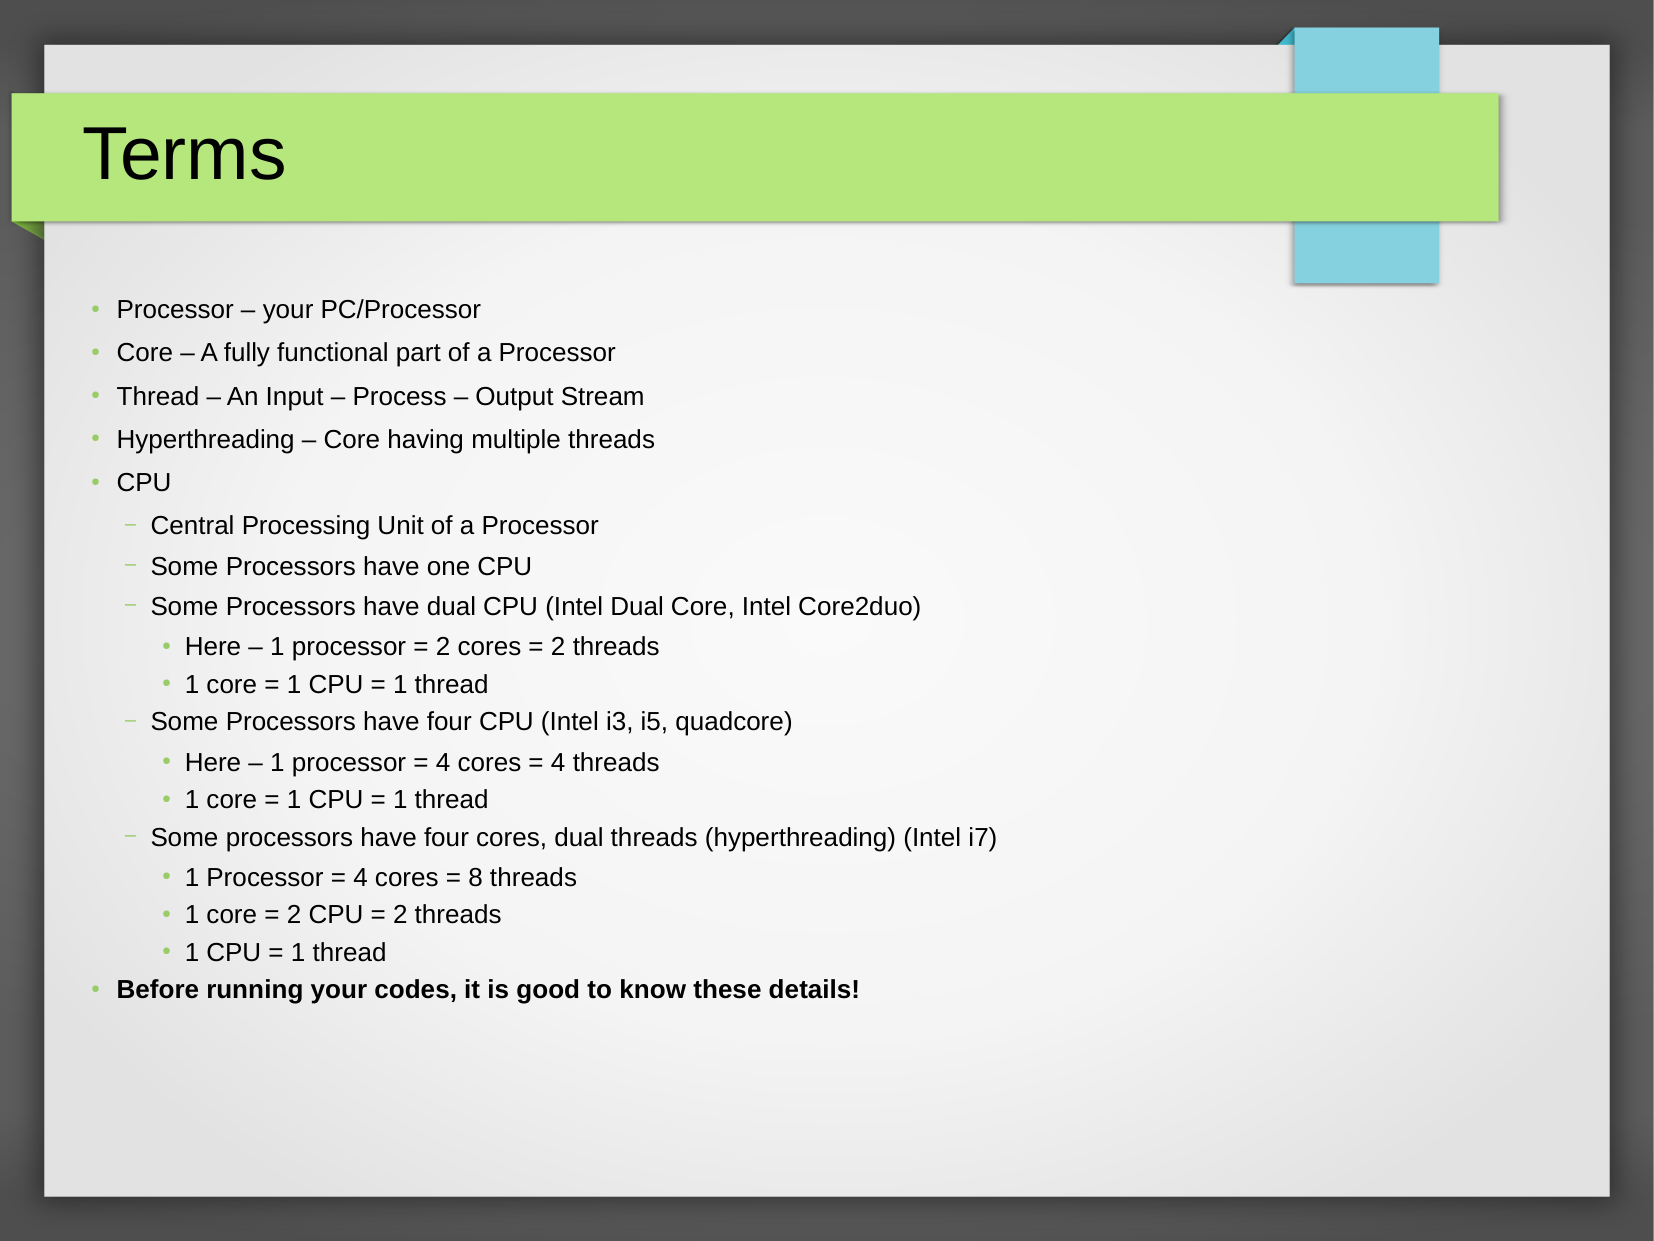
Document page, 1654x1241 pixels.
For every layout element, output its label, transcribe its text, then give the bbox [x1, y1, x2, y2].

title Terms [82, 94, 1264, 213]
picture [0, 0, 1654, 1241]
list Processor – your PC/Processor Core – A fully functional part of a Processor Thread – An Input – Process – Output Stream Hyperthreading – Core having multiple threads CPU Central Processing Unit of a Processor Some Processors have one CPU Some Processors have dual CPU (Intel Dual Core, Intel Core2duo) Here – 1 processor = 2 cores = 2 threads 1 core = 1 CPU = 1 thread Some Processors have four CPU (Intel i3, i5, quadcore) Here – 1 processor = 4 cores = 4 threads 1 core = 1 CPU = 1 thread Some processors have four cores, dual threads (hyperthreading) (Intel i7) 1 Processor = 4 cores = 8 threads 1 core = 2 CPU = 2 threads 1 CPU = 1 thread Before running your codes, it is good to know these details! [82, 295, 1571, 1015]
